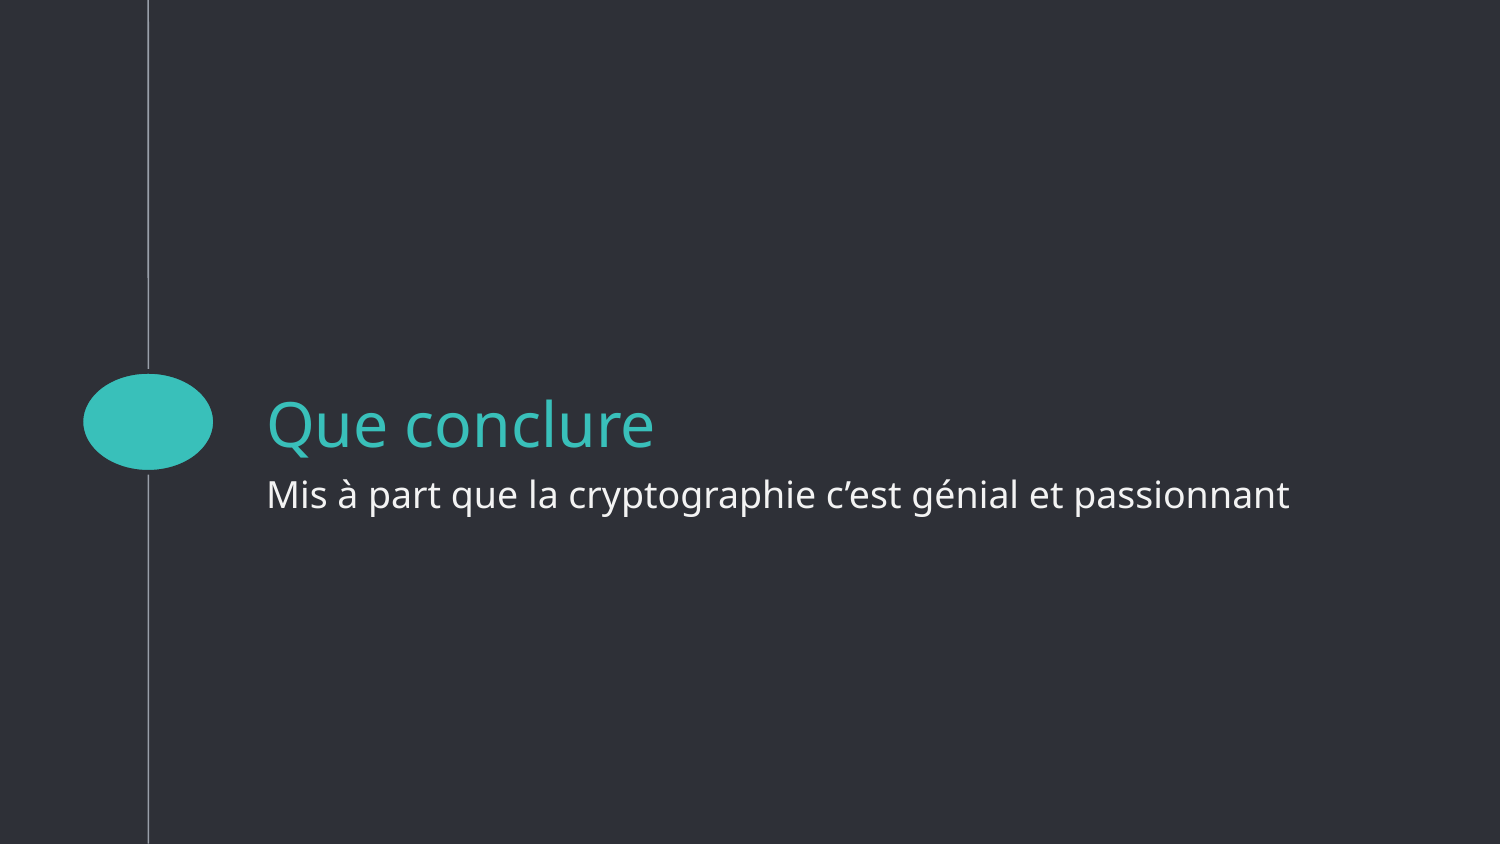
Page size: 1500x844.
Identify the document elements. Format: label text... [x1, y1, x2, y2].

title Que conclure [250, 378, 1362, 456]
subtitle Mis à part que la cryptographie c’est génial et passionnant [250, 456, 1388, 515]
